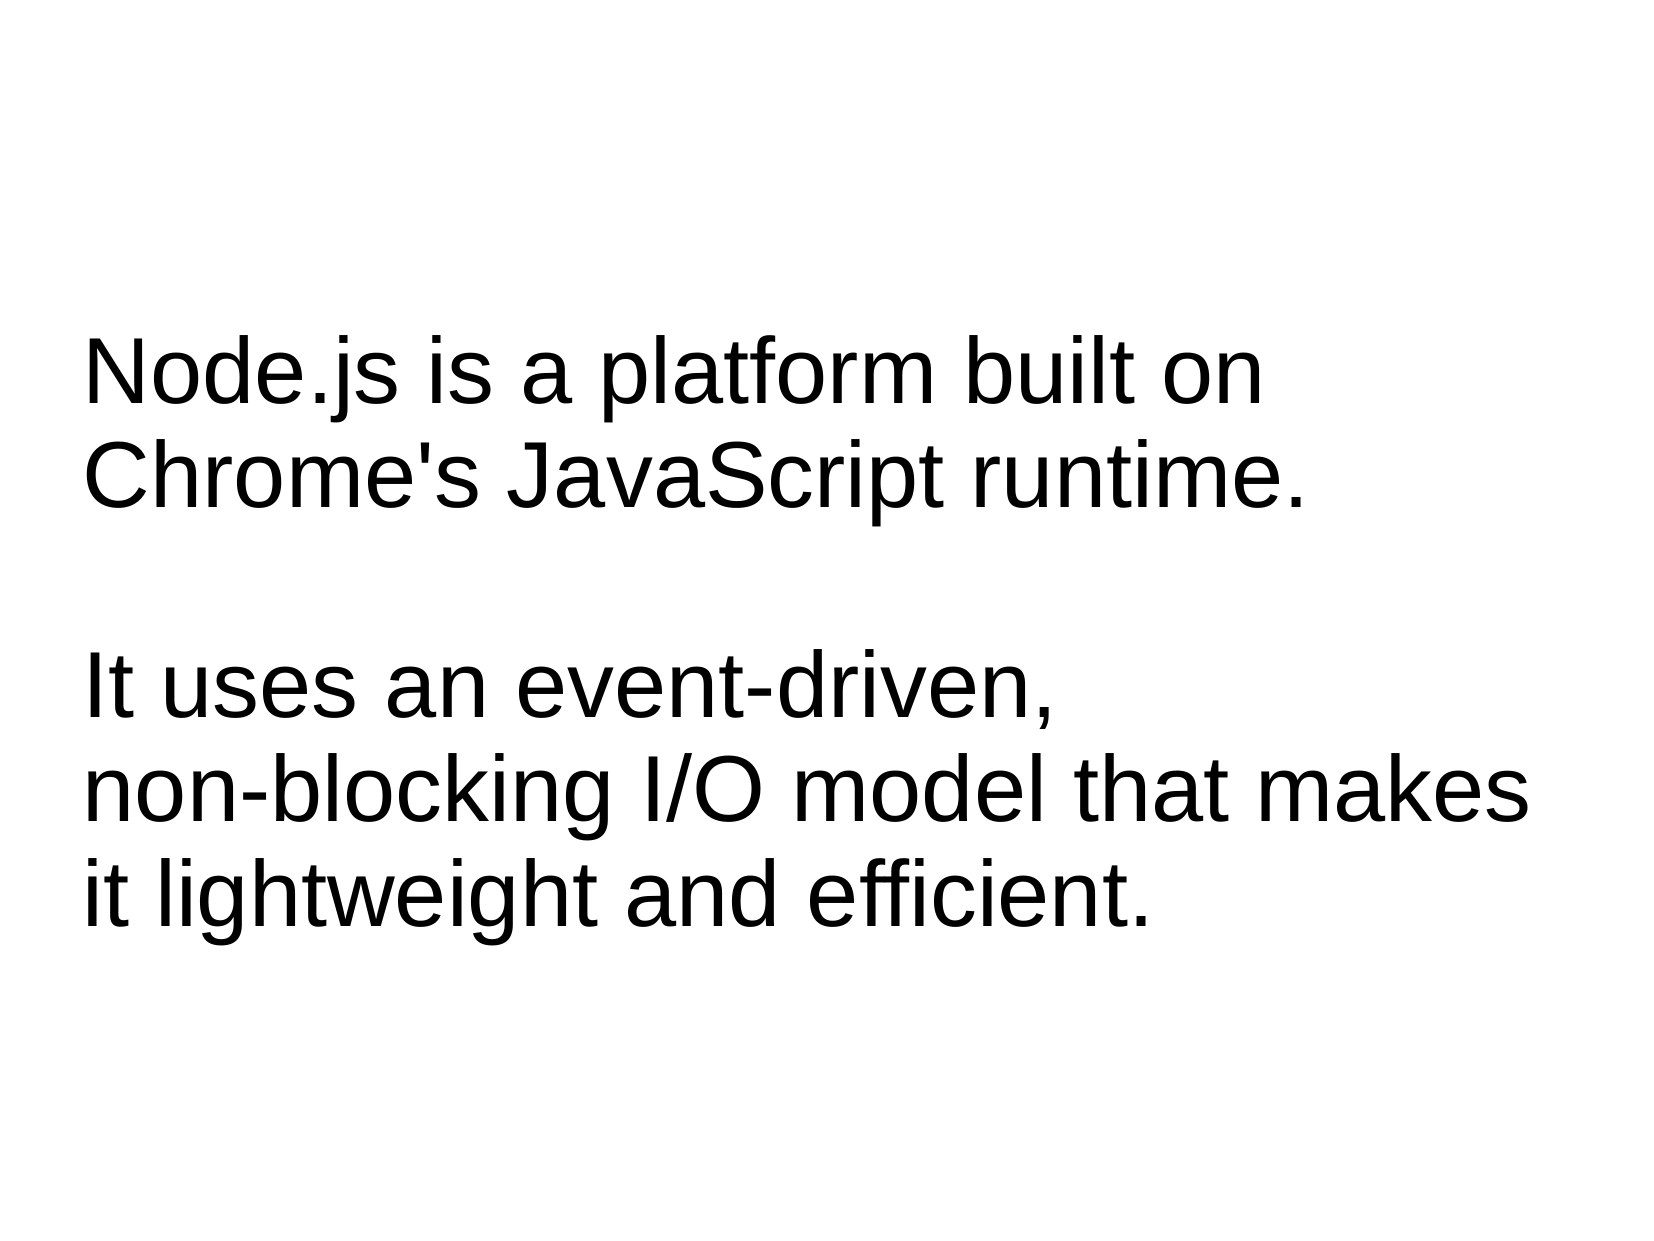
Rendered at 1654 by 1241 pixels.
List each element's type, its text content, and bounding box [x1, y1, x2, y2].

subtitle Node.js is a platform built on Chrome's JavaScript runtime. It uses an event-driven, non-blocking I/O model that makes it lightweight and efficient. [82, 272, 1538, 992]
